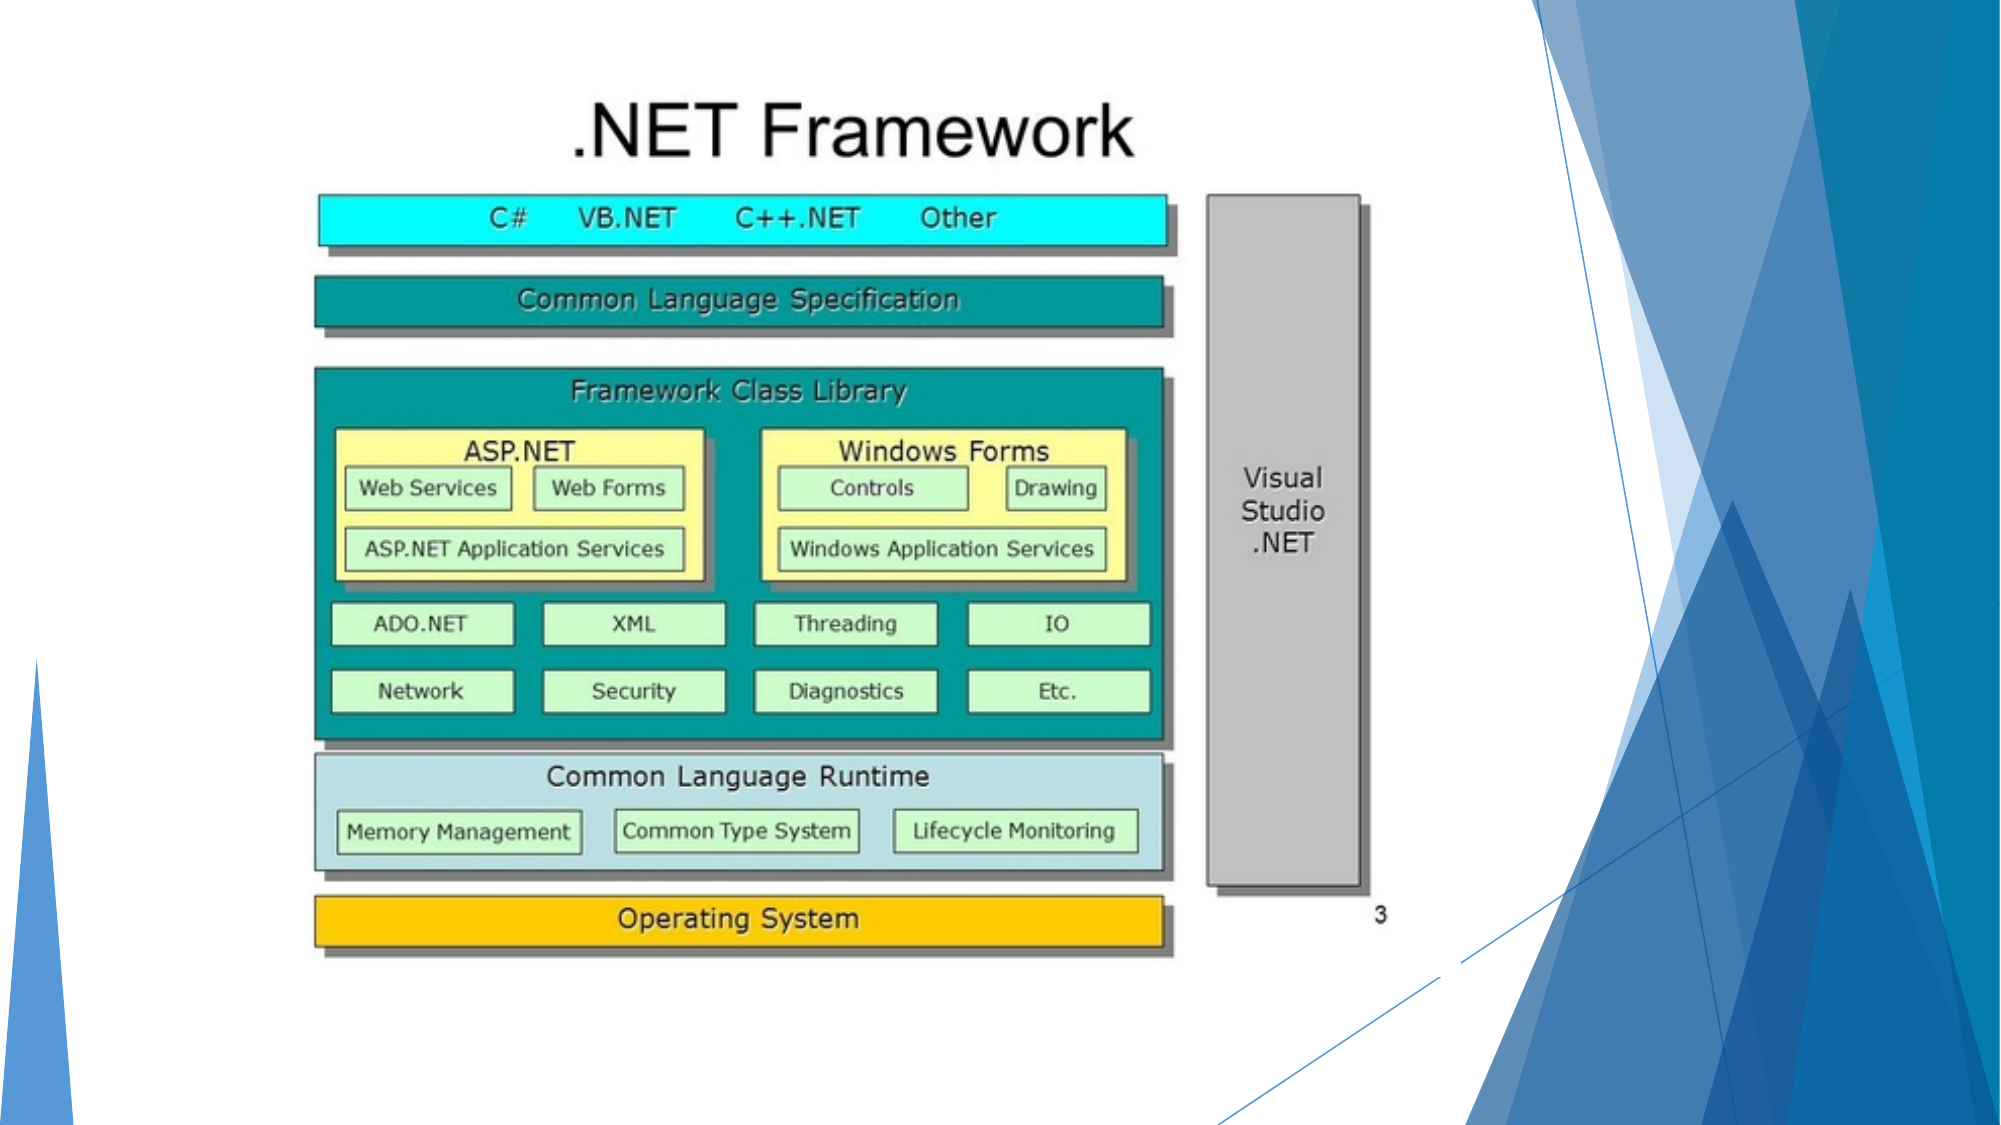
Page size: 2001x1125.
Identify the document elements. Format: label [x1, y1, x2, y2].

picture [244, 63, 1461, 977]
